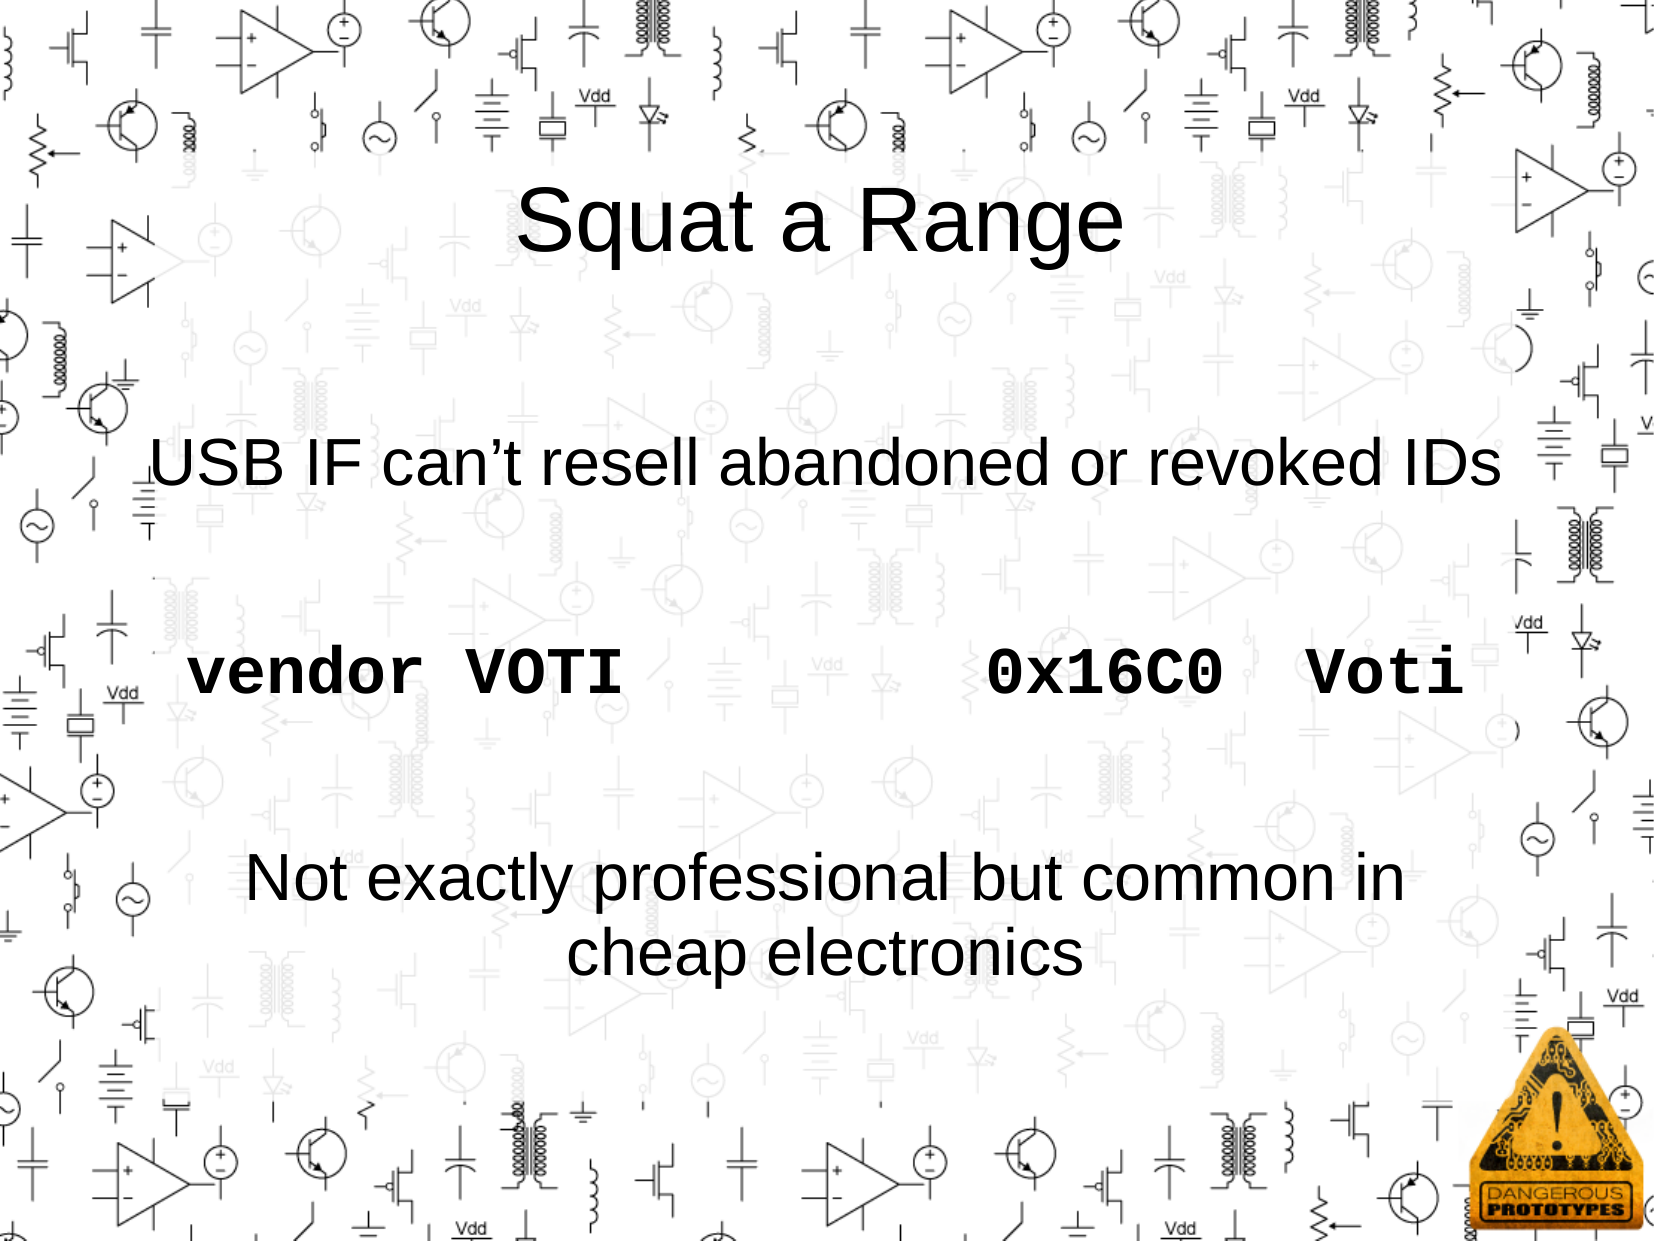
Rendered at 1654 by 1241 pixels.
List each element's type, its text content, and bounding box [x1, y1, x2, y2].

picture [0, 0, 1654, 1241]
text_box Squat a Range [135, 117, 1506, 325]
subtitle USB IF can’t resell abandoned or revoked IDs vendor VOTI 0x16C0 Voti Not exactly professional but common in cheap electronics [147, 354, 1505, 1062]
